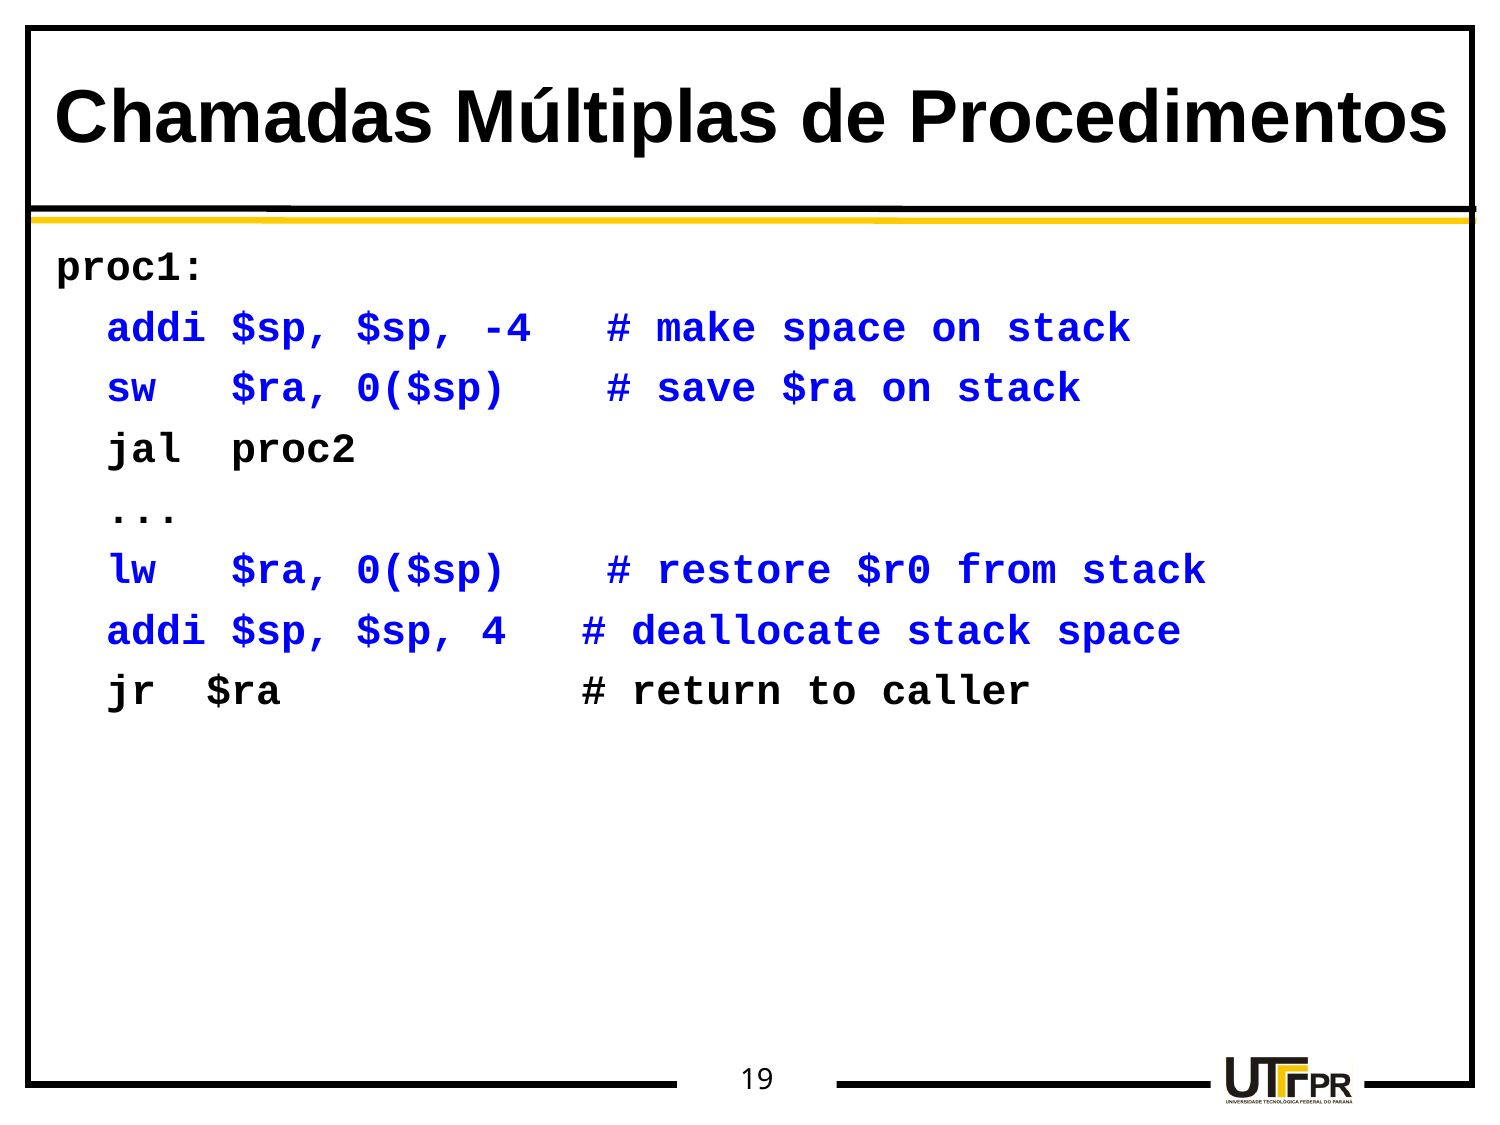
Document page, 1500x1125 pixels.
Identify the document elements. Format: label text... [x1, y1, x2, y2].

list proc1: addi $sp, $sp, -4 # make space on stack sw $ra, 0($sp) # save $ra on stack jal proc2 ... lw $ra, 0($sp) # restore $r0 from stack addi $sp, $sp, 4 # deallocate stack space jr $ra # return to caller [41, 237, 1447, 1125]
title Chamadas Múltiplas de Procedimentos [29, 29, 1477, 207]
